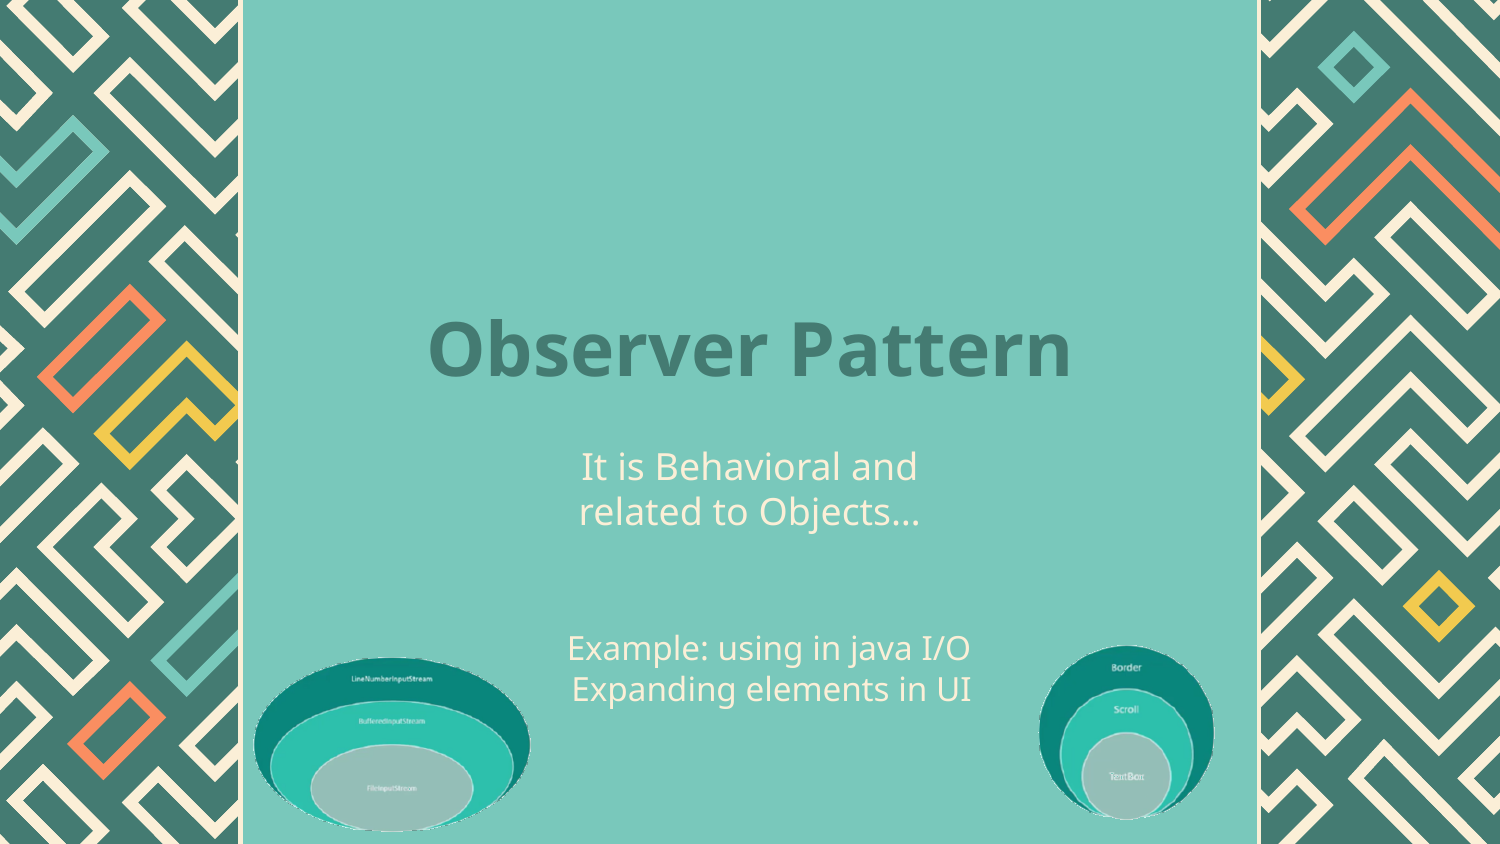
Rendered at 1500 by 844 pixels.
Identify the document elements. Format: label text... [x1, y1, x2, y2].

picture [244, 646, 536, 843]
picture [1016, 633, 1237, 844]
subtitle It is Behavioral and related to Objects… Example: using in java I/O Expanding elements in UI [507, 428, 993, 567]
title Observer Pattern [238, 277, 1262, 416]
